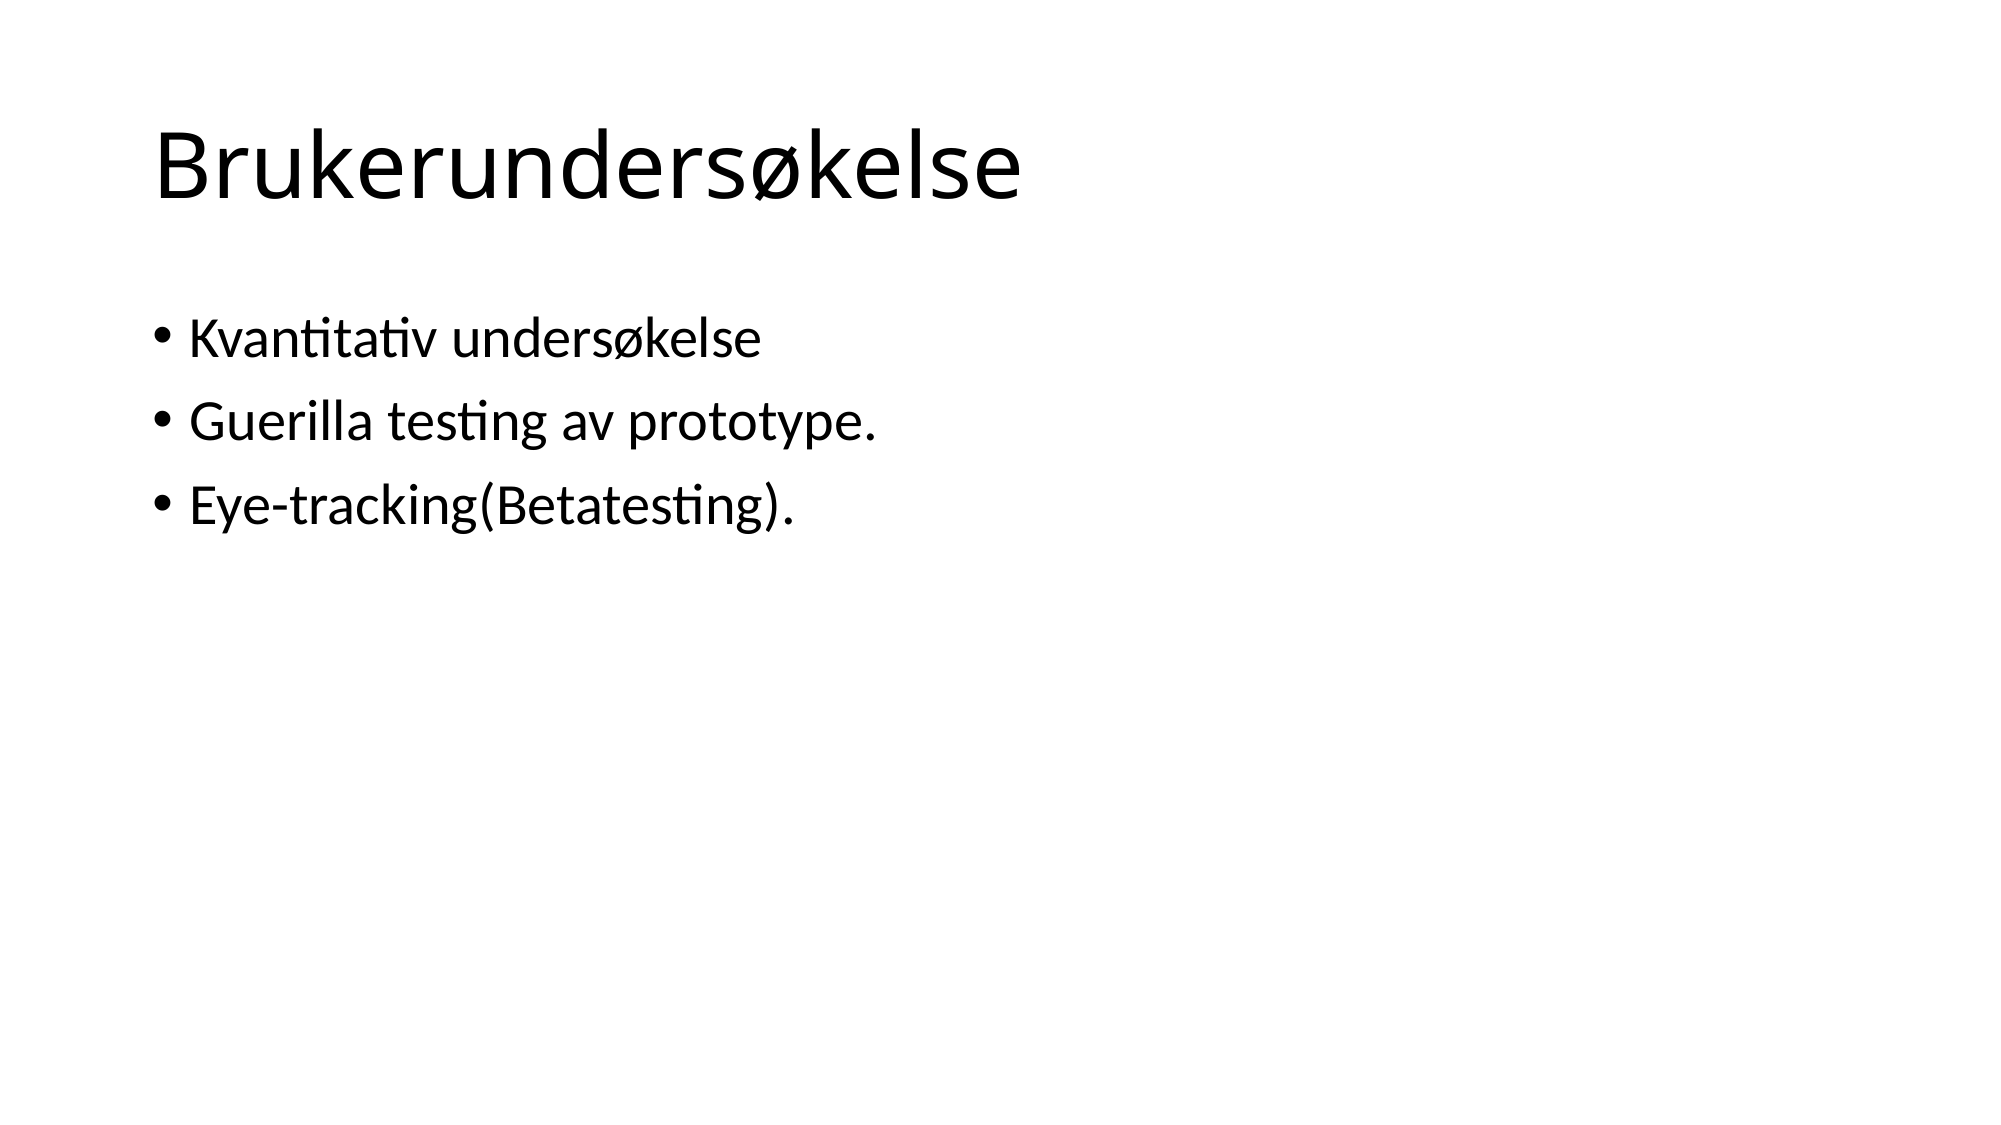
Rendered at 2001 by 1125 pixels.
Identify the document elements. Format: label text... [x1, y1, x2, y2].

title Brukerundersøkelse [137, 59, 1863, 278]
list Kvantitativ undersøkelse Guerilla testing av prototype. Eye-tracking(Betatesting). [137, 299, 1863, 1014]
